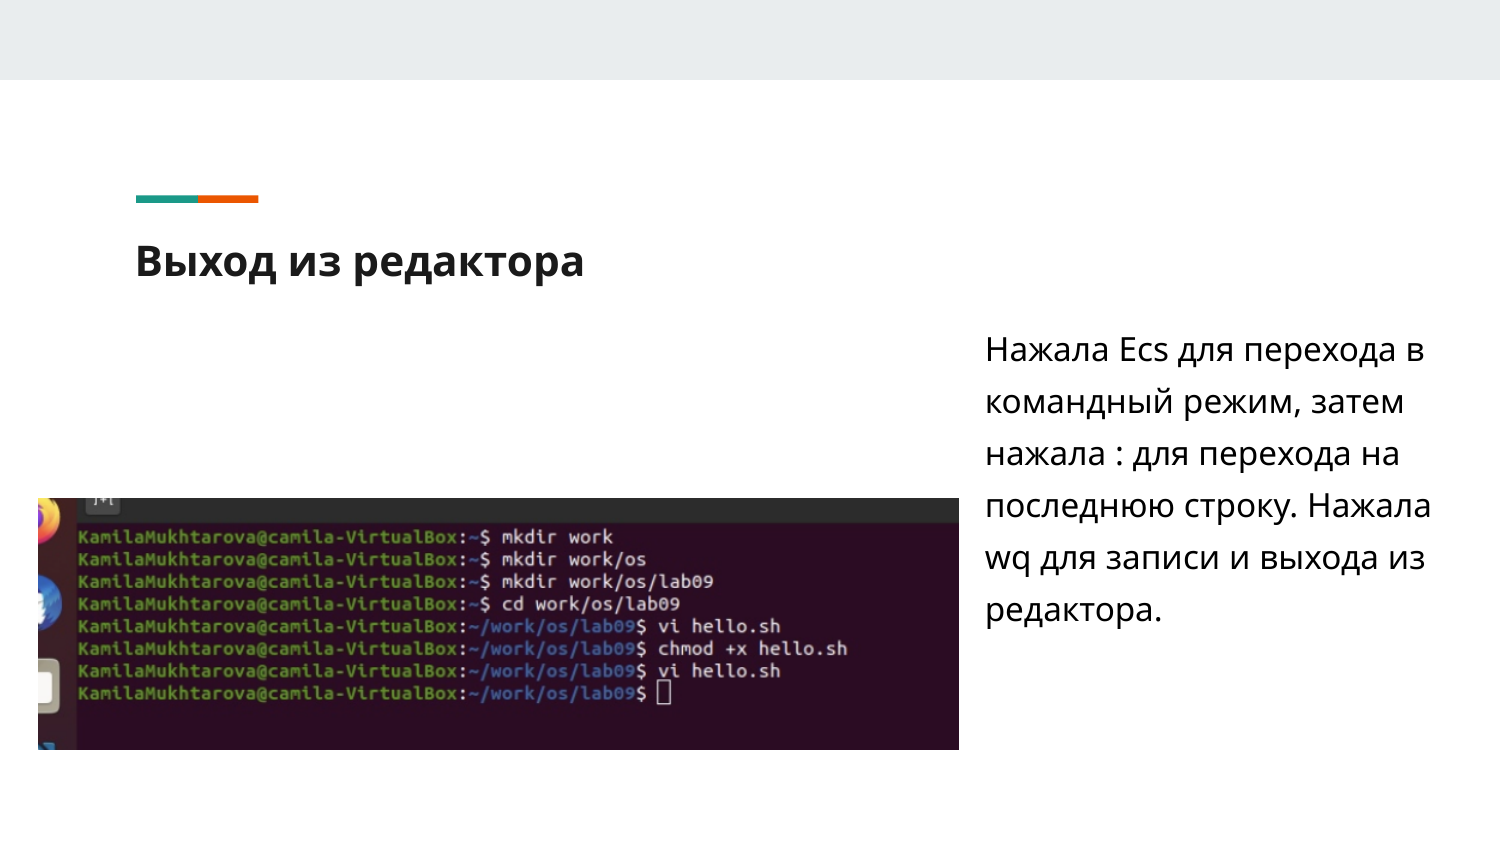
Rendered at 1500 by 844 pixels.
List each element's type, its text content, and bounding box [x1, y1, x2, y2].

picture [38, 498, 959, 750]
title Выход из редактора [119, 216, 1381, 305]
list Нажала Ecs для перехода в командный режим, затем нажала : для перехода на последнюю строку. Нажала wq для записи и выхода из редактора. [969, 304, 1500, 716]
